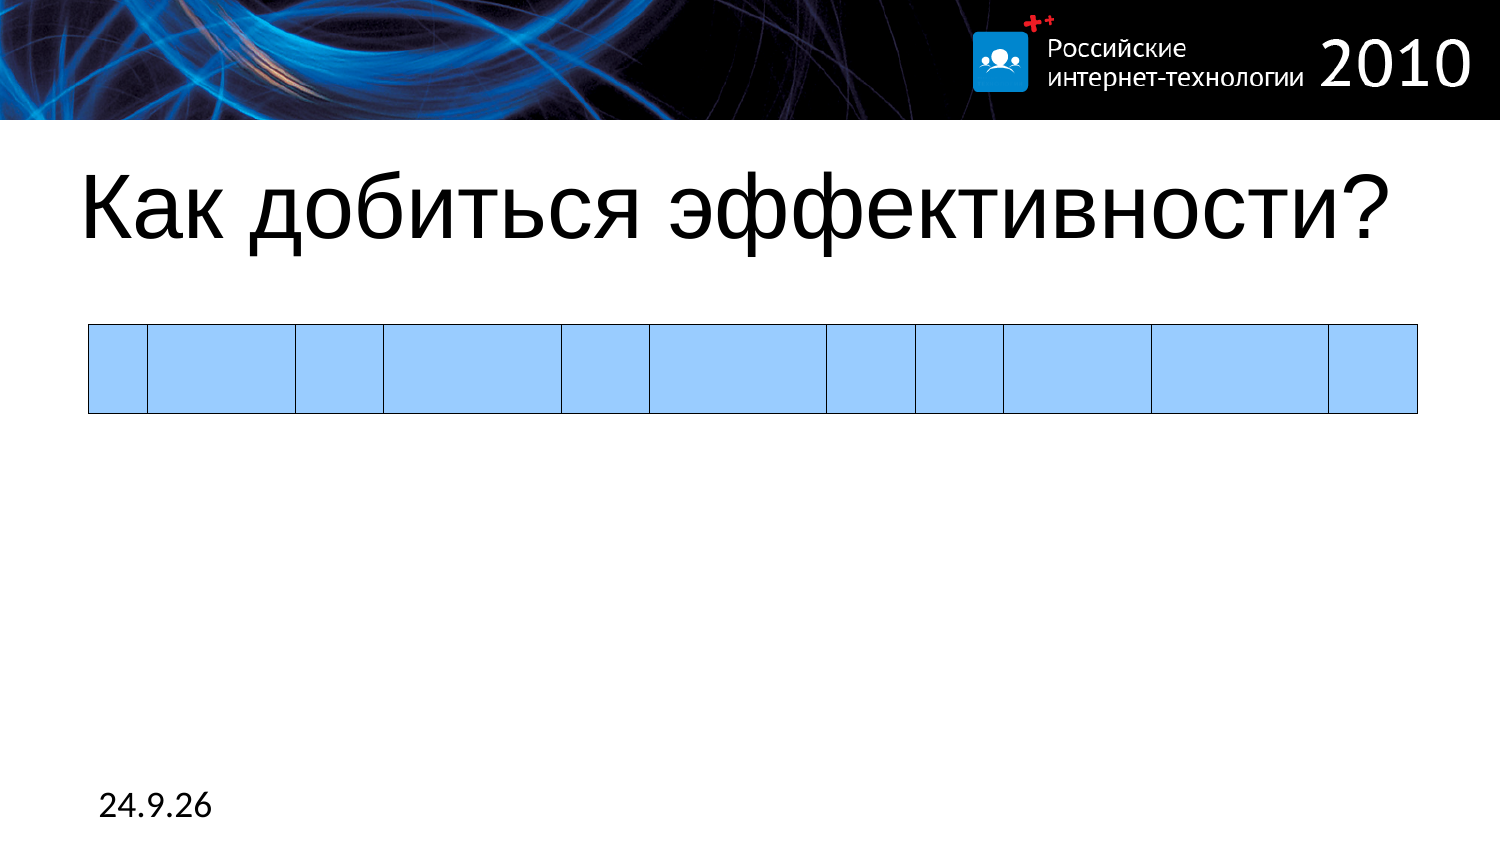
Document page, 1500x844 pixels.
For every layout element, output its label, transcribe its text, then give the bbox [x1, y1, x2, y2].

text_box [88, 324, 1418, 414]
picture [0, 0, 1500, 120]
title Как добиться эффективности? [79, 149, 1430, 264]
